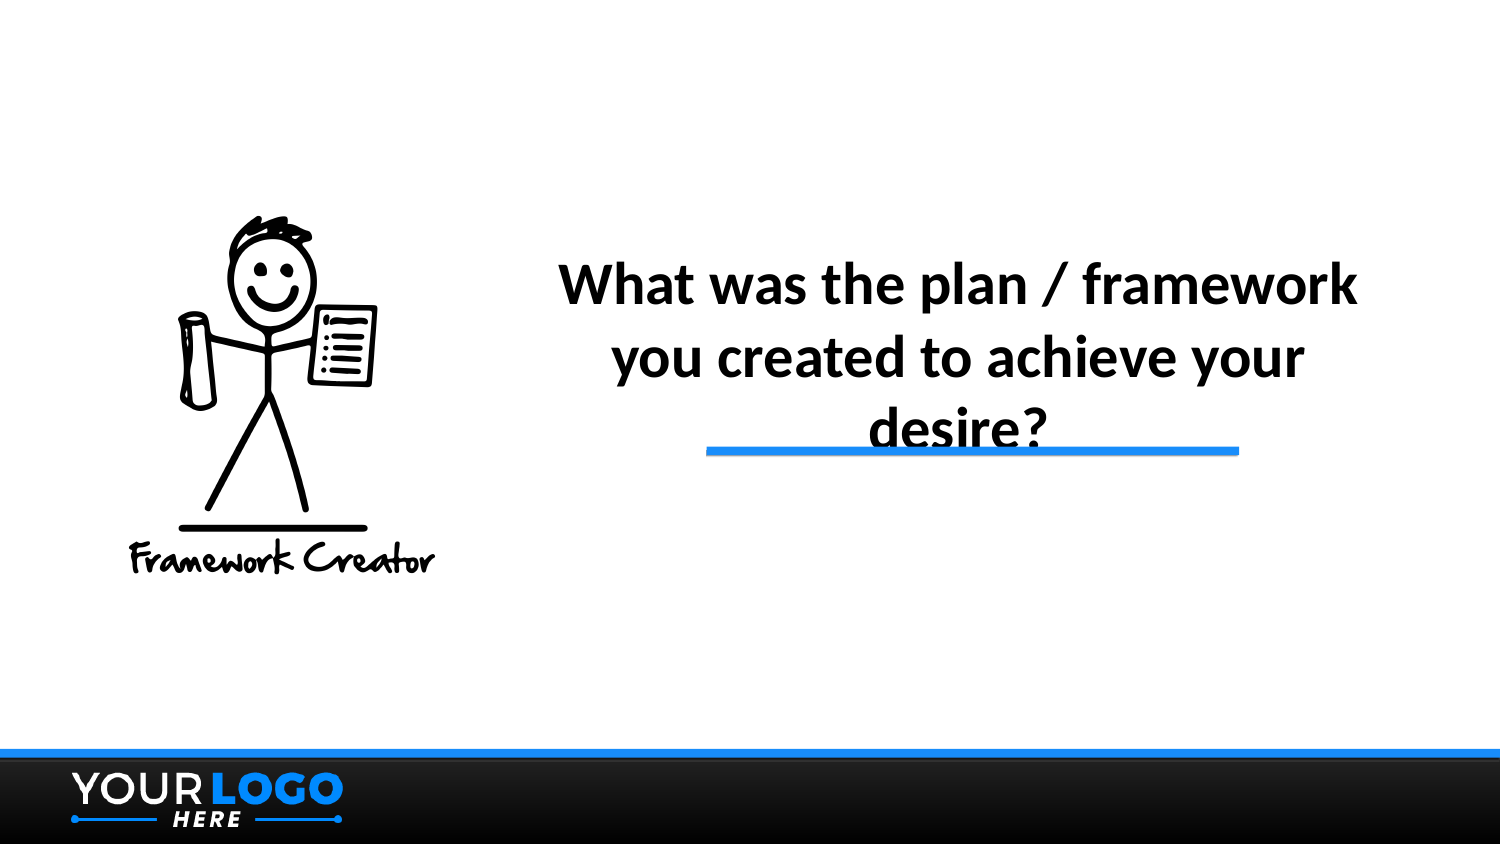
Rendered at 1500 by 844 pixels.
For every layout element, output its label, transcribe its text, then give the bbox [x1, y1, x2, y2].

text_box What was the plan / framework you created to achieve your desire? [499, 236, 1419, 470]
picture [66, 766, 346, 831]
picture [95, 208, 469, 582]
text_box [706, 446, 1240, 456]
